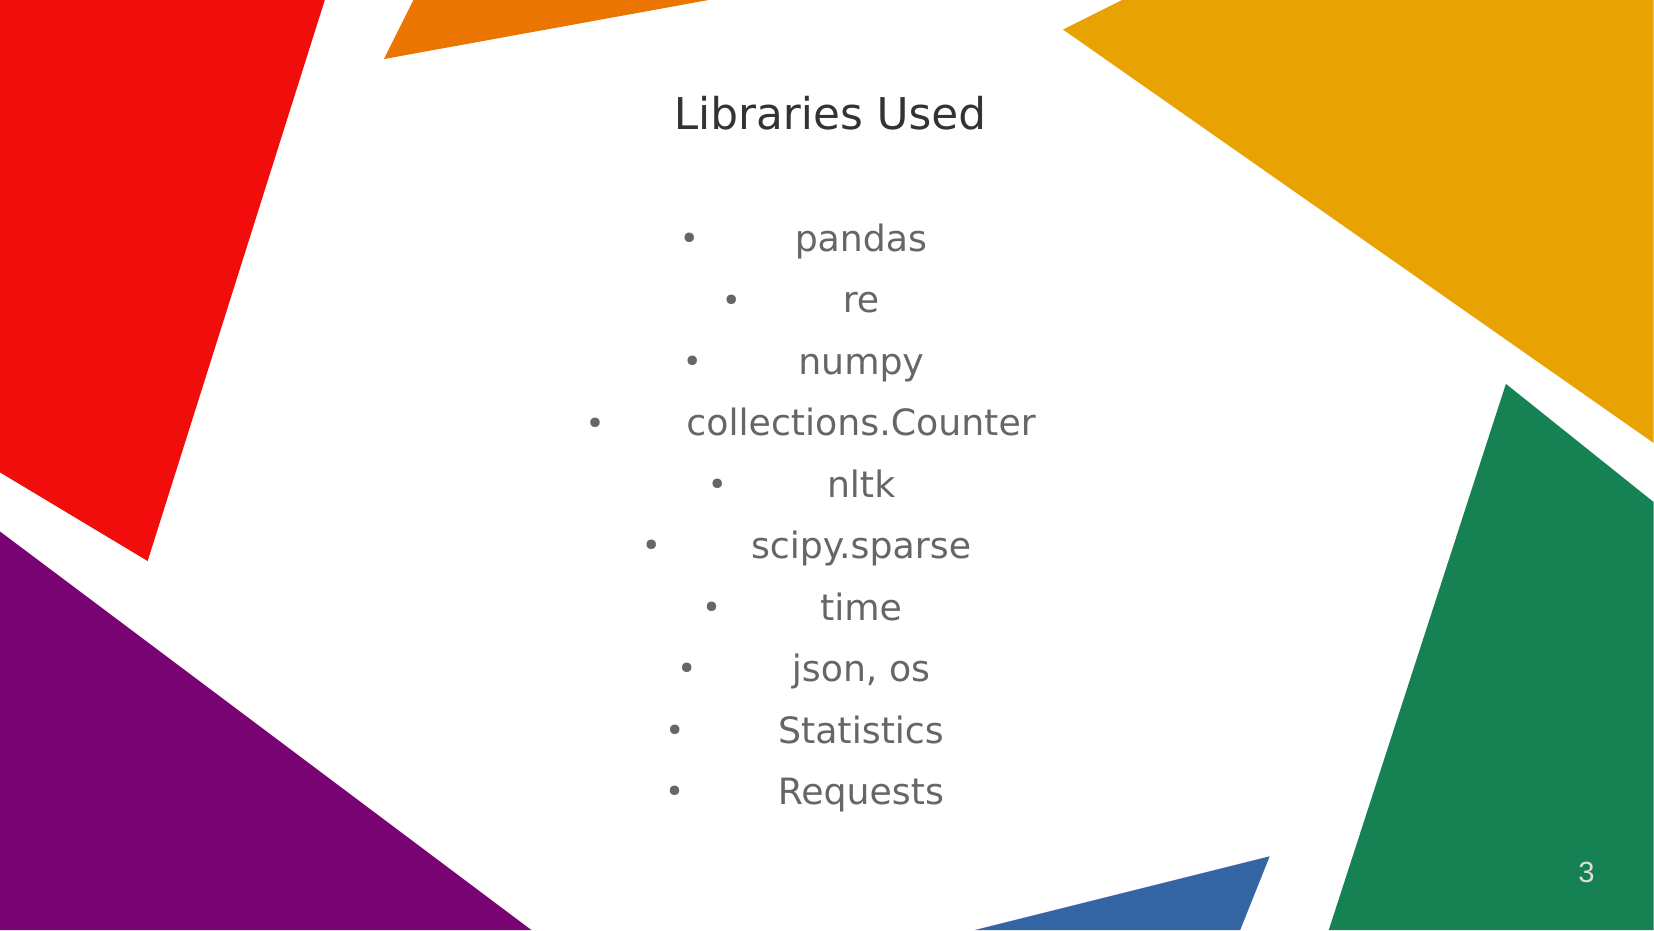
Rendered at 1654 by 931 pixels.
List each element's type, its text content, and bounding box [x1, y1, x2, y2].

list pandas re numpy collections.Counter nltk scipy.sparse time json, os Statistics Requests [289, 217, 1372, 817]
title Libraries Used [289, 37, 1372, 193]
